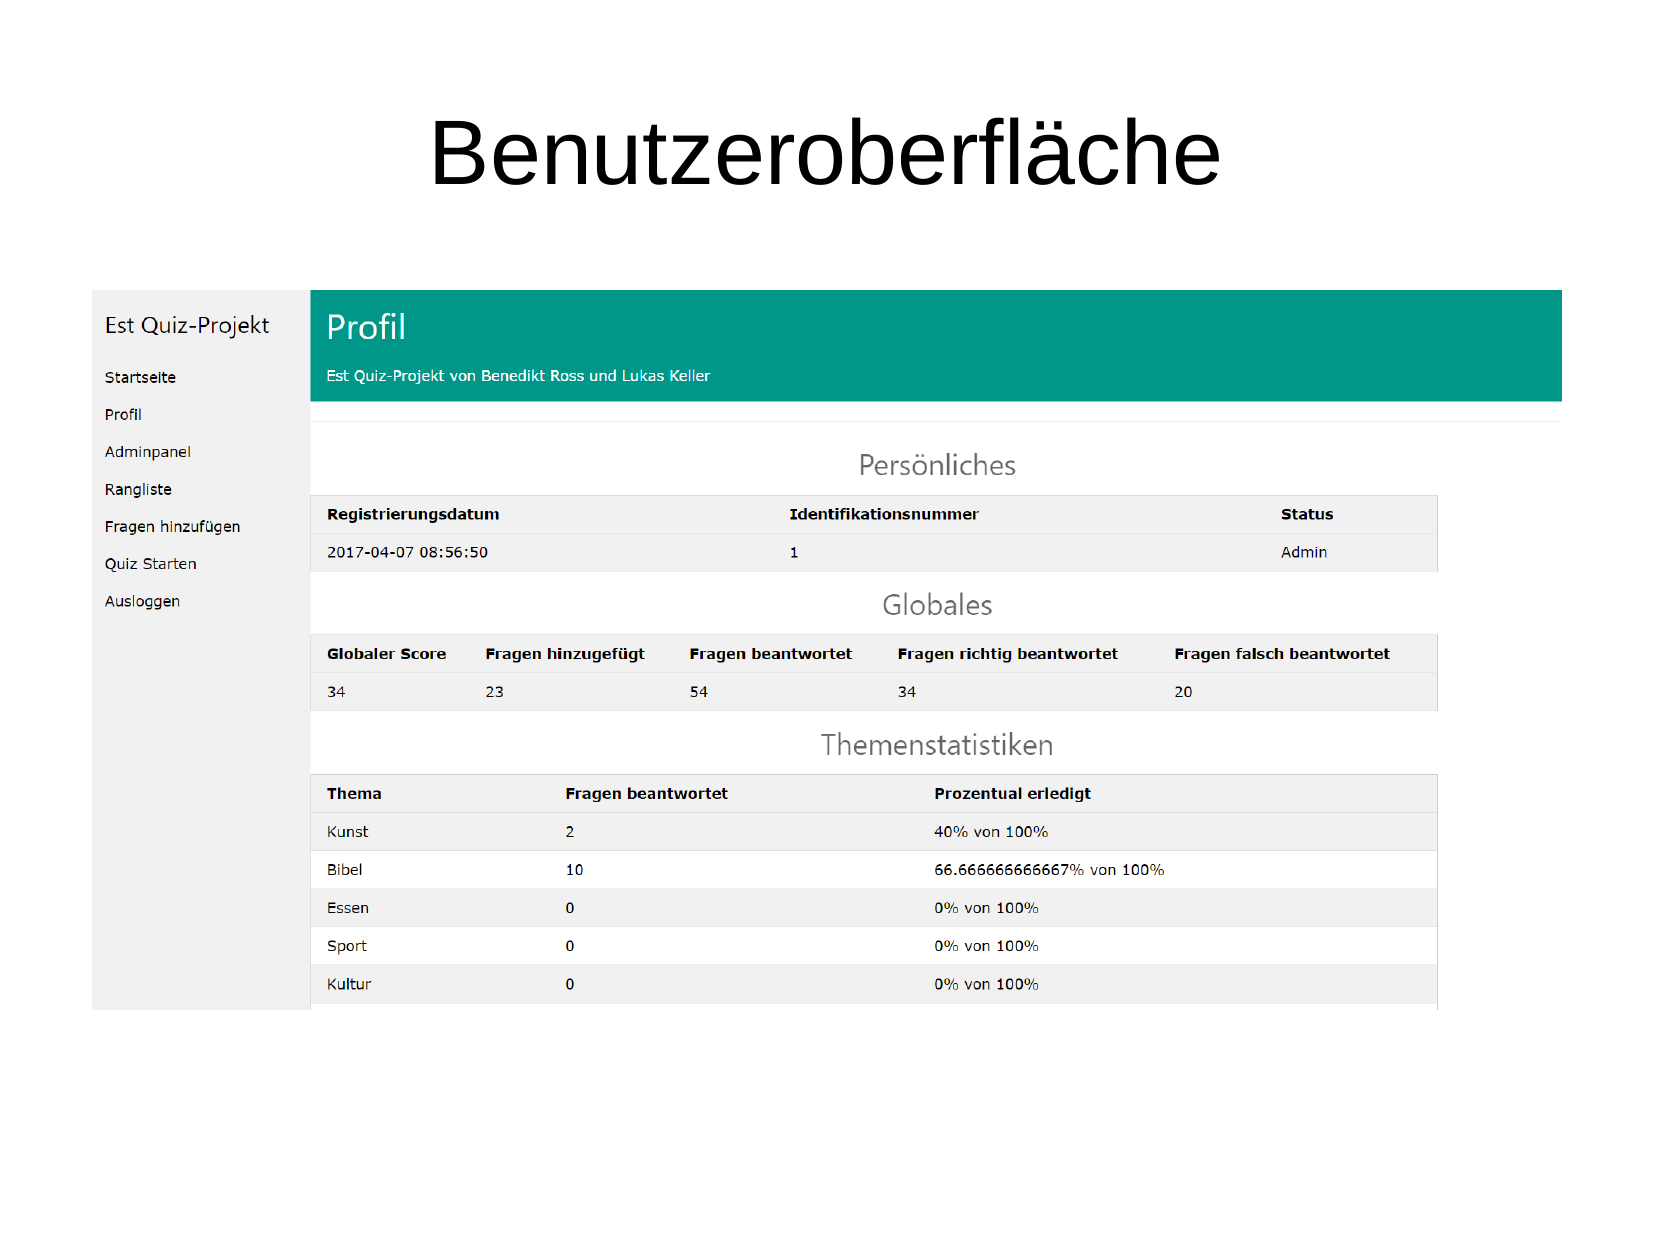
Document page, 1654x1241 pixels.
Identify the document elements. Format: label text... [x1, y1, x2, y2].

title Benutzeroberfläche [82, 49, 1571, 257]
picture [92, 290, 1562, 1010]
